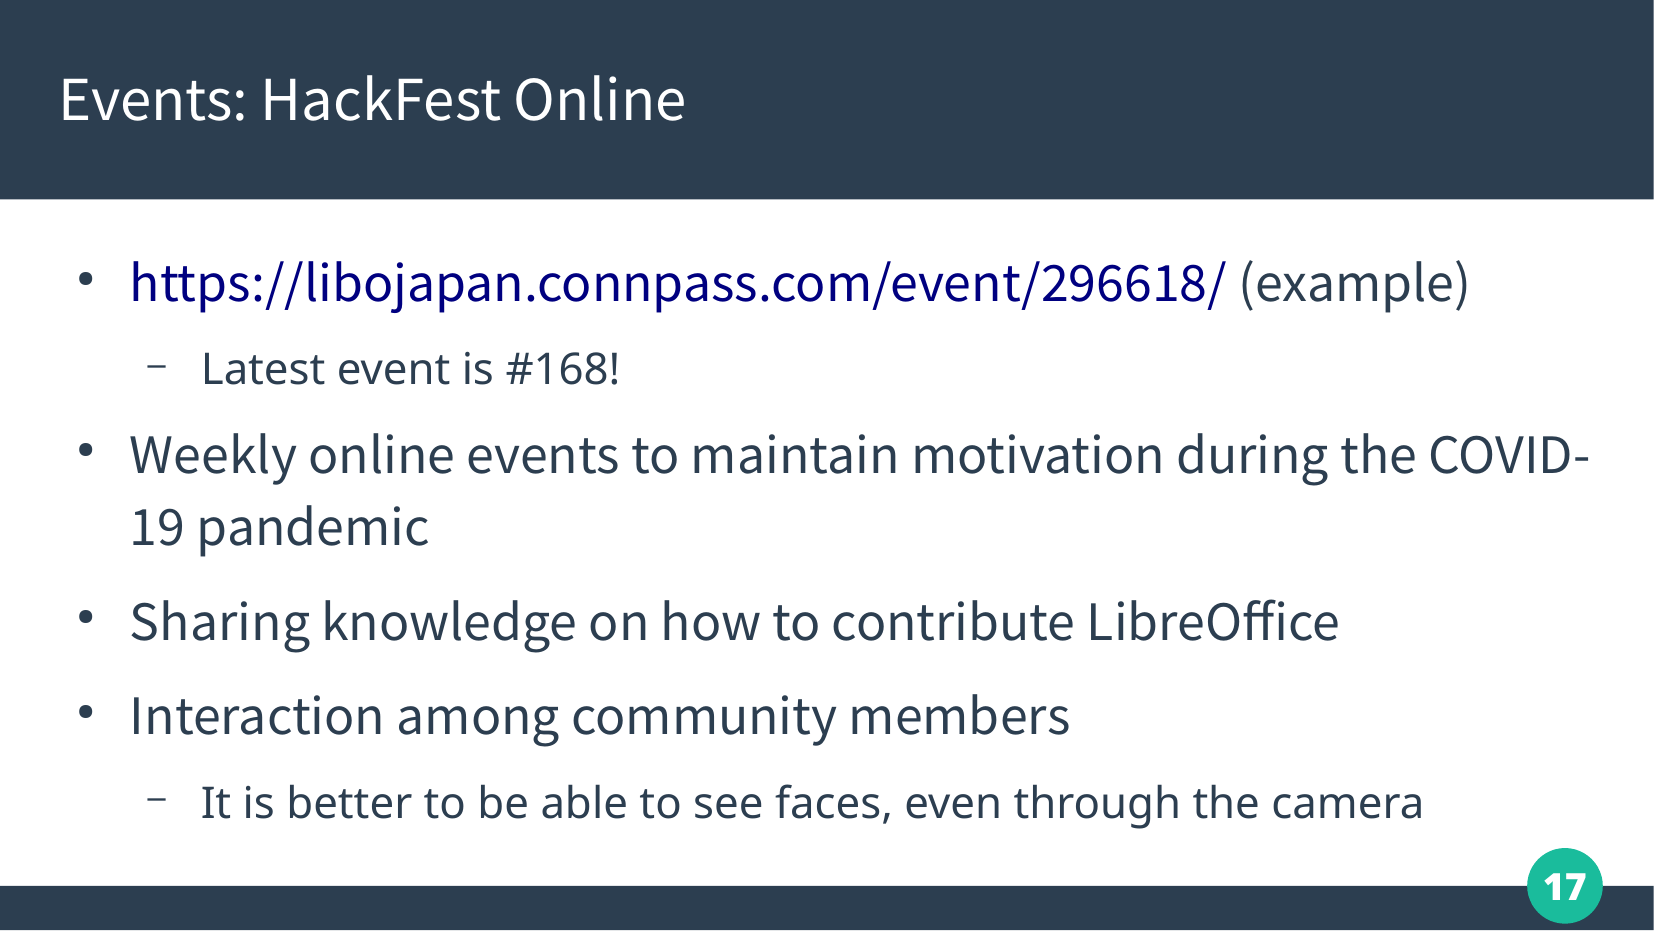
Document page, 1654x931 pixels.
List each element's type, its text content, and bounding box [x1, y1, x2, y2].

title Events: HackFest Online [59, 37, 1595, 155]
list https://libojapan.connpass.com/event/296618/ (example) Latest event is #168! Weekly online events to maintain motivation during the COVID-19 pandemic Sharing knowledge on how to contribute LibreOffice Interaction among community members It is better to be able to see faces, even through the camera [59, 243, 1595, 864]
